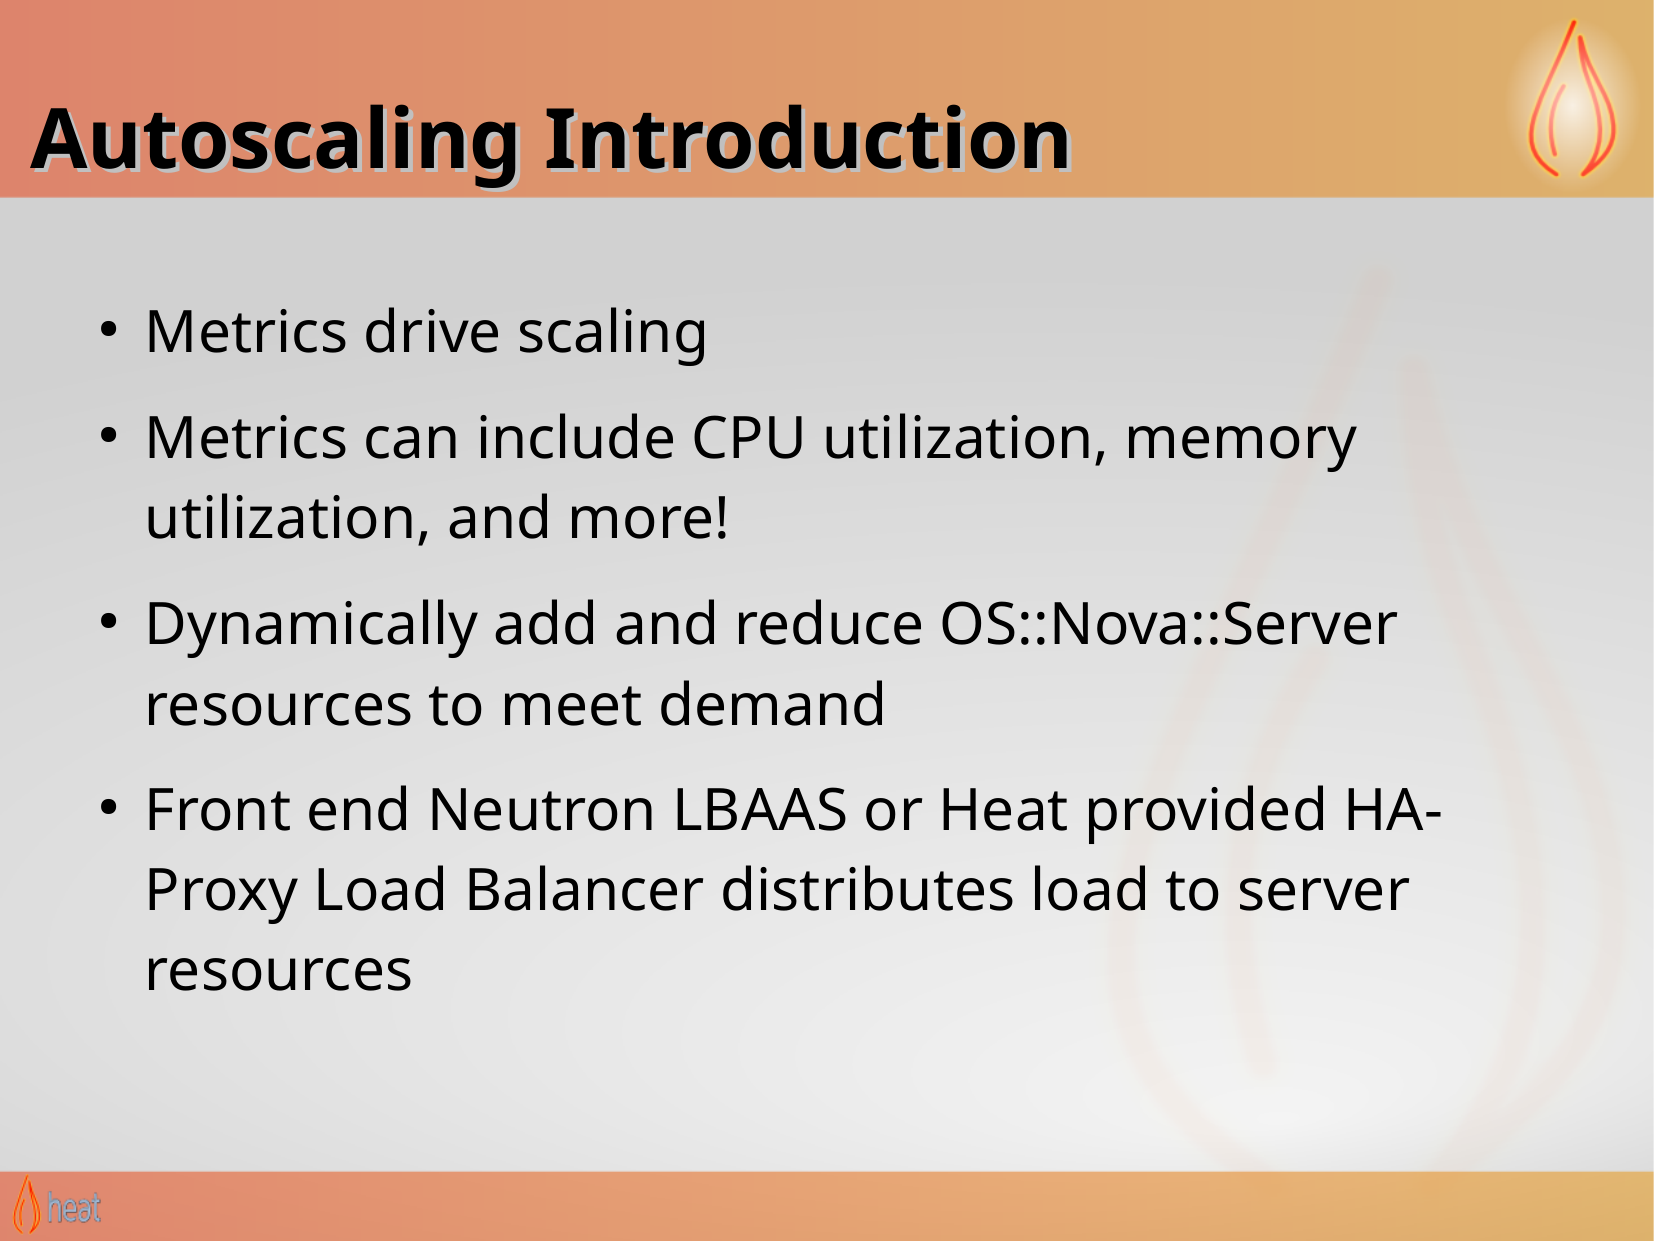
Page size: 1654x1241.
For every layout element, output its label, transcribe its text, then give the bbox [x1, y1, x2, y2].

title Autoscaling Introduction [30, 23, 1606, 249]
list Metrics drive scaling Metrics can include CPU utilization, memory utilization, and more! Dynamically add and reduce OS::Nova::Server resources to meet demand Front end Neutron LBAAS or Heat provided HA-Proxy Load Balancer distributes load to server resources [82, 290, 1538, 1010]
picture [0, 0, 1654, 1241]
